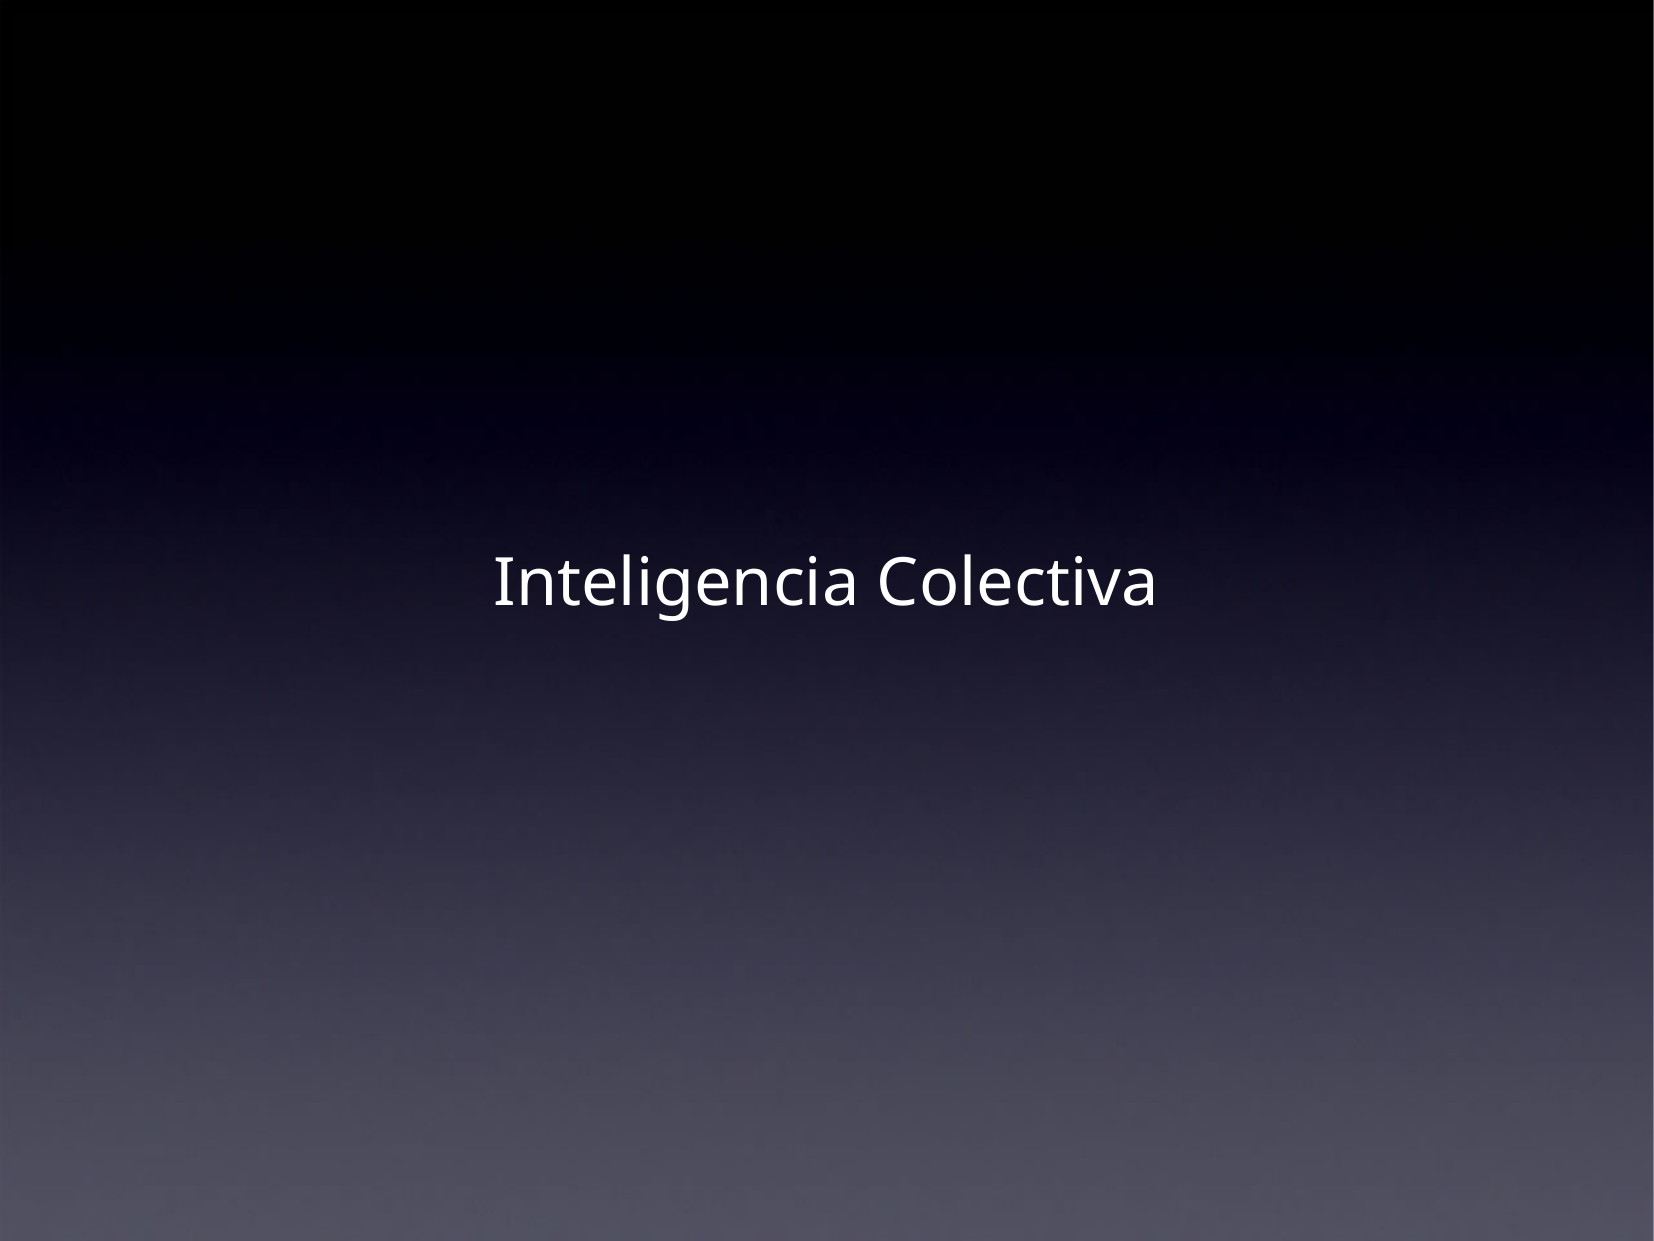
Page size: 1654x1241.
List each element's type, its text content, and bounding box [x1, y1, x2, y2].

picture [0, 0, 1654, 1241]
subtitle Inteligencia Colectiva [82, 49, 1571, 1109]
